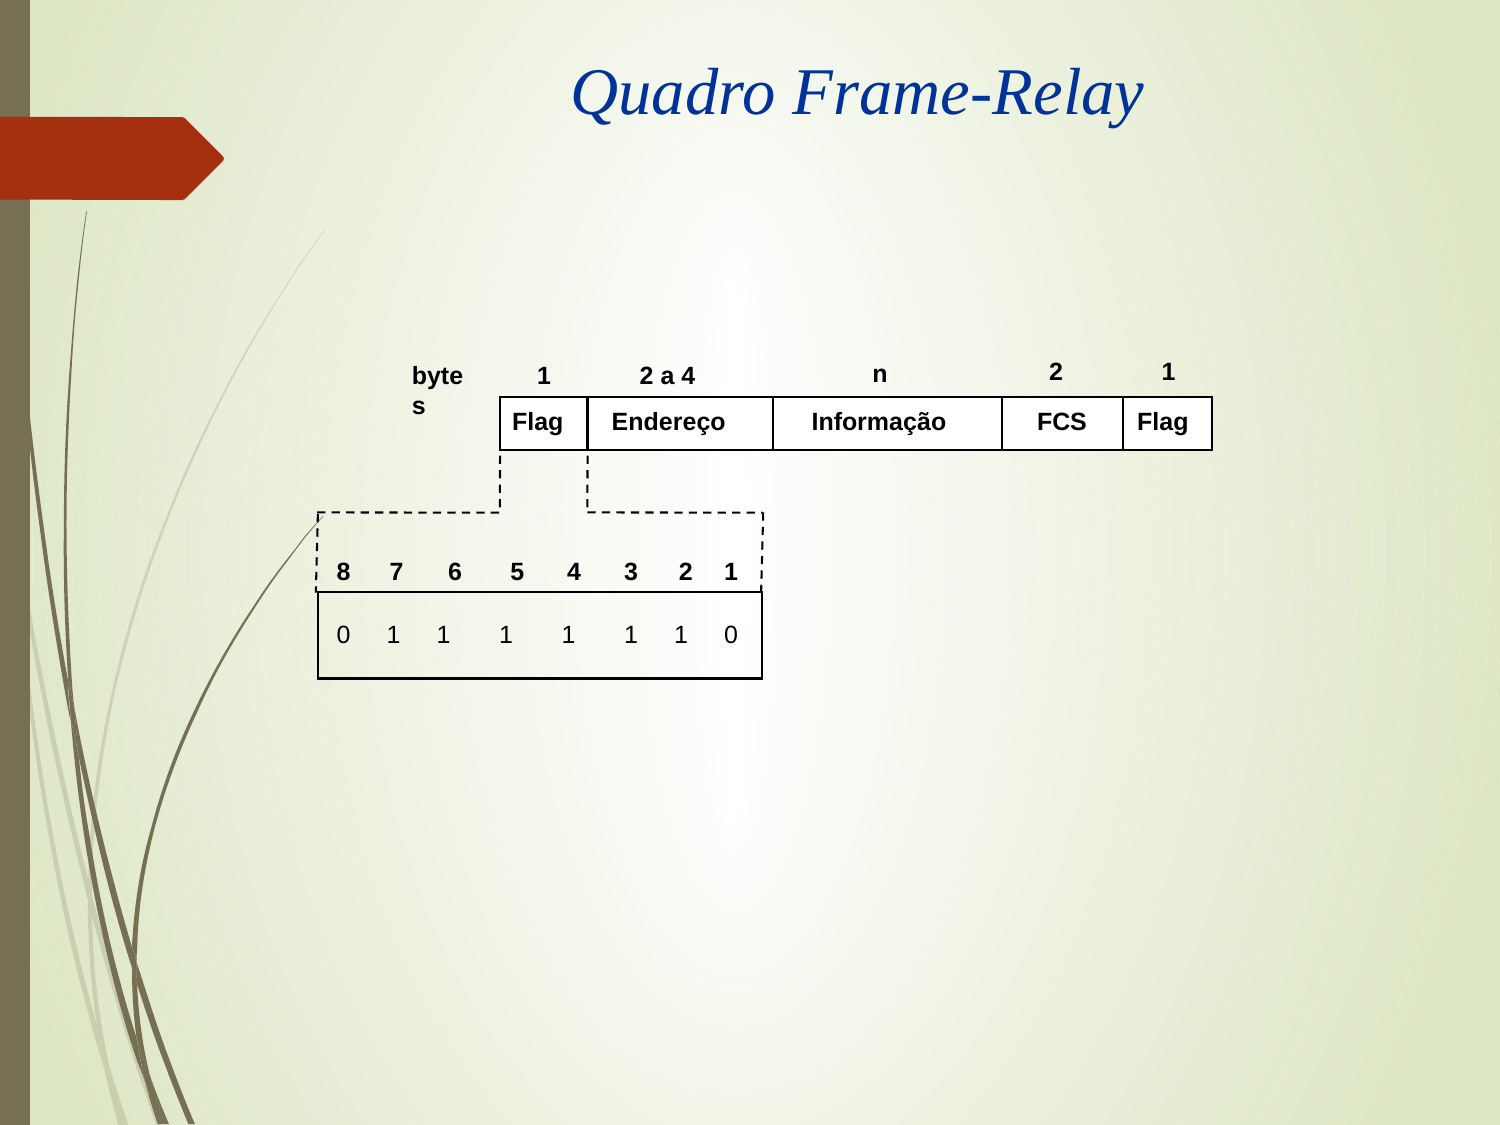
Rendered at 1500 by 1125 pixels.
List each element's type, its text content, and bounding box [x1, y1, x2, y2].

text_box 1 [712, 549, 751, 591]
text_box 2 [666, 549, 705, 591]
text_box 1 [487, 612, 526, 655]
text_box FCS [1025, 399, 1100, 442]
text_box 0 [712, 612, 751, 655]
text_box Flag [1125, 399, 1201, 442]
text_box 0 [324, 612, 363, 655]
text_box Informação [799, 399, 959, 442]
text_box 6 [436, 549, 475, 591]
text_box 2 [1037, 349, 1076, 392]
text_box 1 [424, 612, 463, 655]
text_box 1 [612, 612, 651, 655]
text_box n [860, 351, 900, 394]
text_box 8 [324, 549, 363, 591]
text_box 1 [374, 612, 413, 655]
text_box 1 [662, 612, 701, 655]
text_box 5 [498, 549, 537, 591]
text_box 1 [525, 353, 564, 396]
text_box 2 a 4 [627, 353, 708, 396]
text_box Endereço [599, 399, 738, 442]
text_box 3 [612, 549, 651, 591]
text_box bytes [399, 353, 489, 396]
text_box [499, 396, 1213, 450]
text_box 4 [555, 549, 594, 591]
text_box 1 [549, 612, 588, 655]
text_box Flag [500, 399, 576, 442]
text_box 7 [377, 549, 416, 591]
text_box 1 [1149, 349, 1188, 392]
text_box Quadro Frame-Relay [555, 39, 1162, 136]
